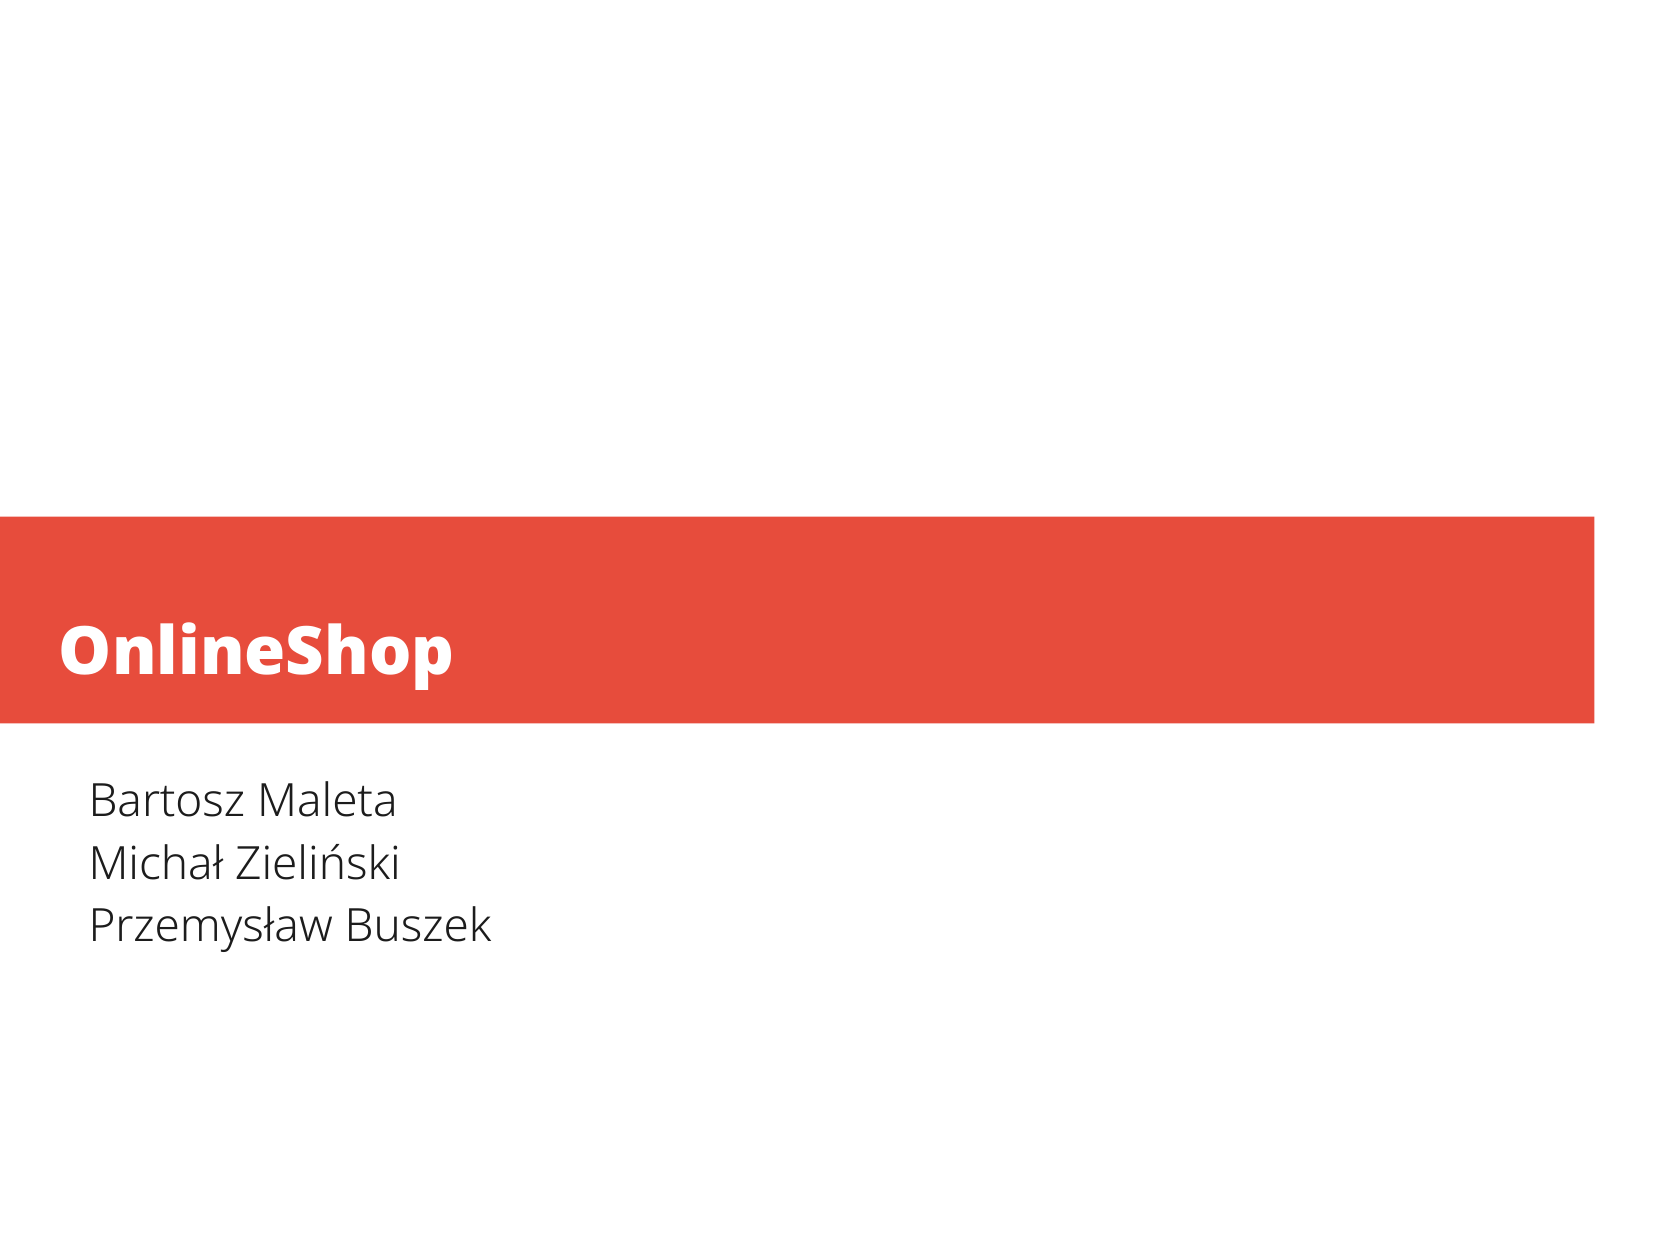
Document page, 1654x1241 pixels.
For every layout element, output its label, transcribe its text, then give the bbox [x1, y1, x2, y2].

title OnlineShop [59, 546, 1595, 694]
subtitle Bartosz Maleta Michał Zieliński Przemysław Buszek [88, 767, 1595, 1182]
